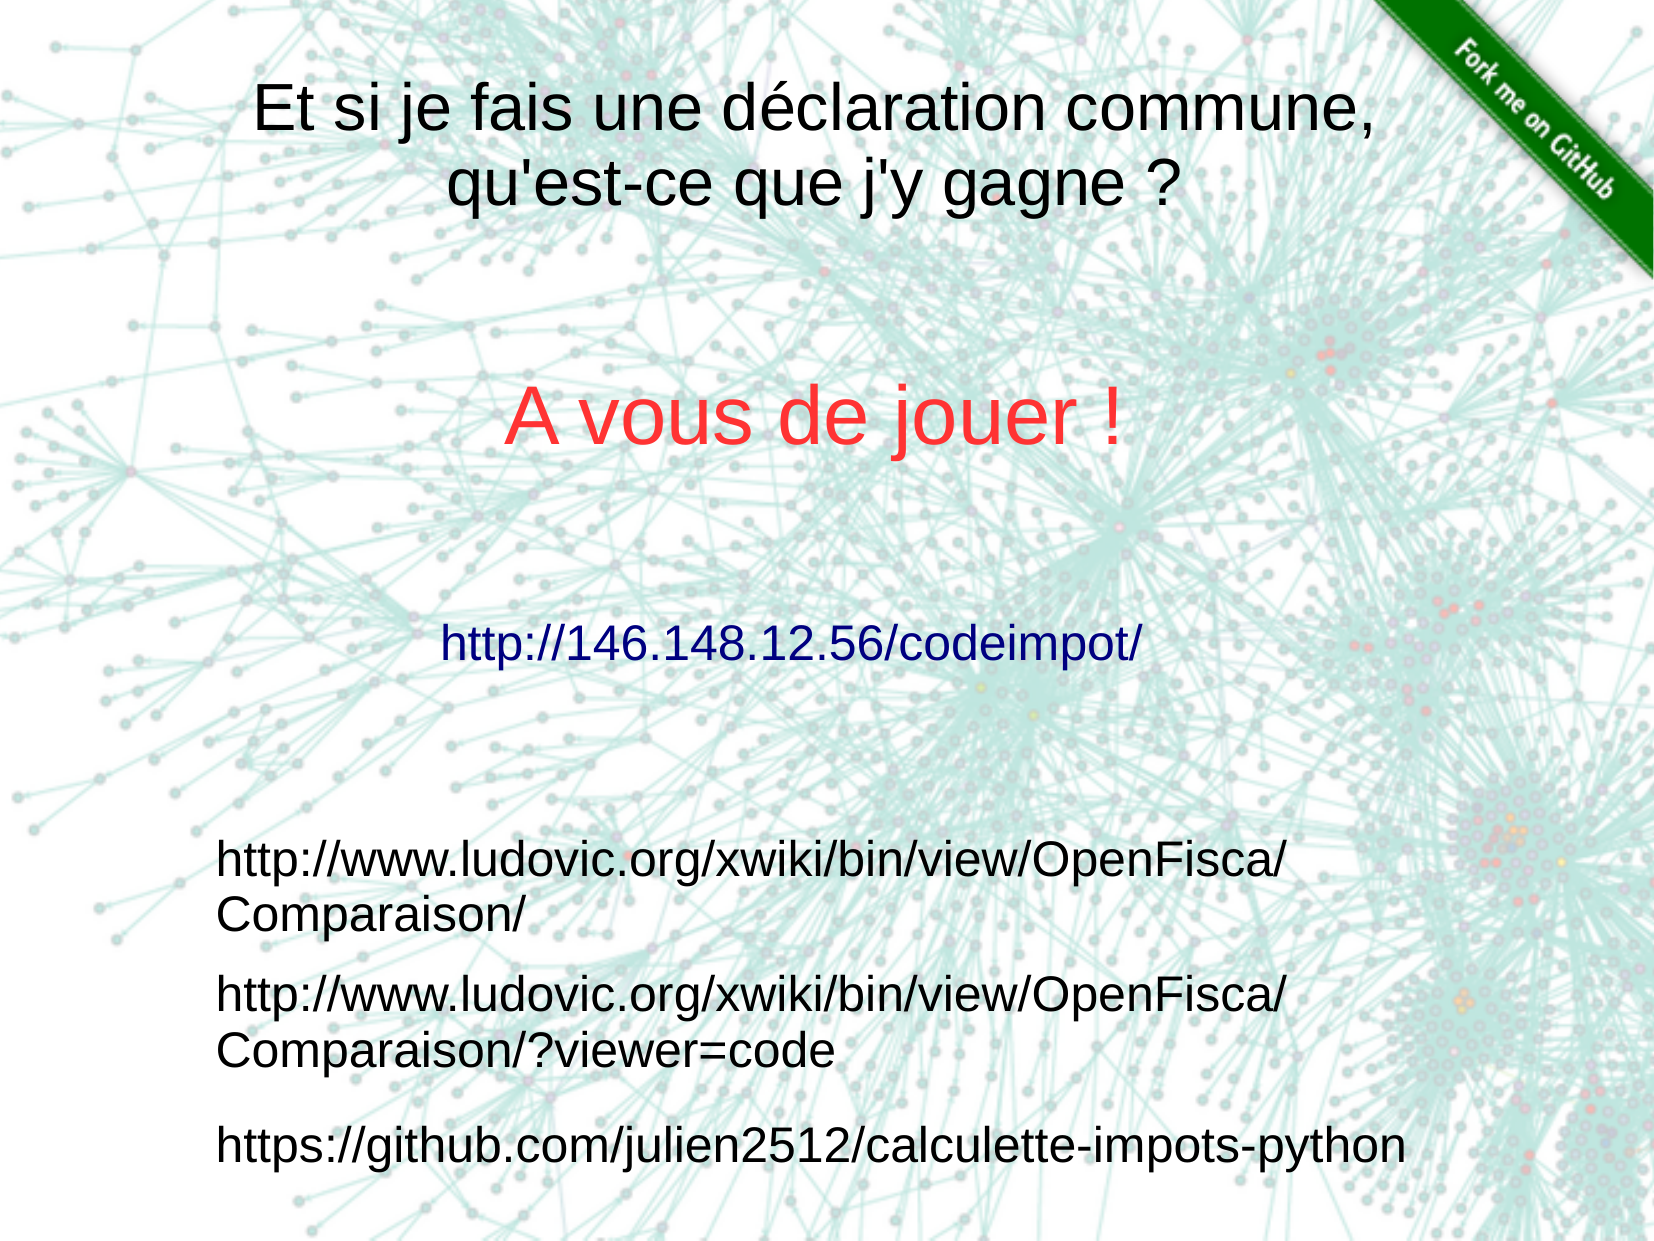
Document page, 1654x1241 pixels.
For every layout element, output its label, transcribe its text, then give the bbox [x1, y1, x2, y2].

text_box http://www.ludovic.org/xwiki/bin/view/OpenFisca/Comparaison/?viewer=code [200, 959, 1477, 1087]
text_box https://github.com/julien2512/calculette-impots-python [200, 1110, 1477, 1182]
picture [0, 0, 1654, 1241]
text_box Et si je fais une déclaration commune, qu'est-ce que j'y gagne ? A vous de jouer ! [70, 0, 1559, 626]
text_box http://146.148.12.56/codeimpot/ [425, 626, 1194, 680]
text_box http://www.ludovic.org/xwiki/bin/view/OpenFisca/Comparaison/ [200, 823, 1477, 951]
